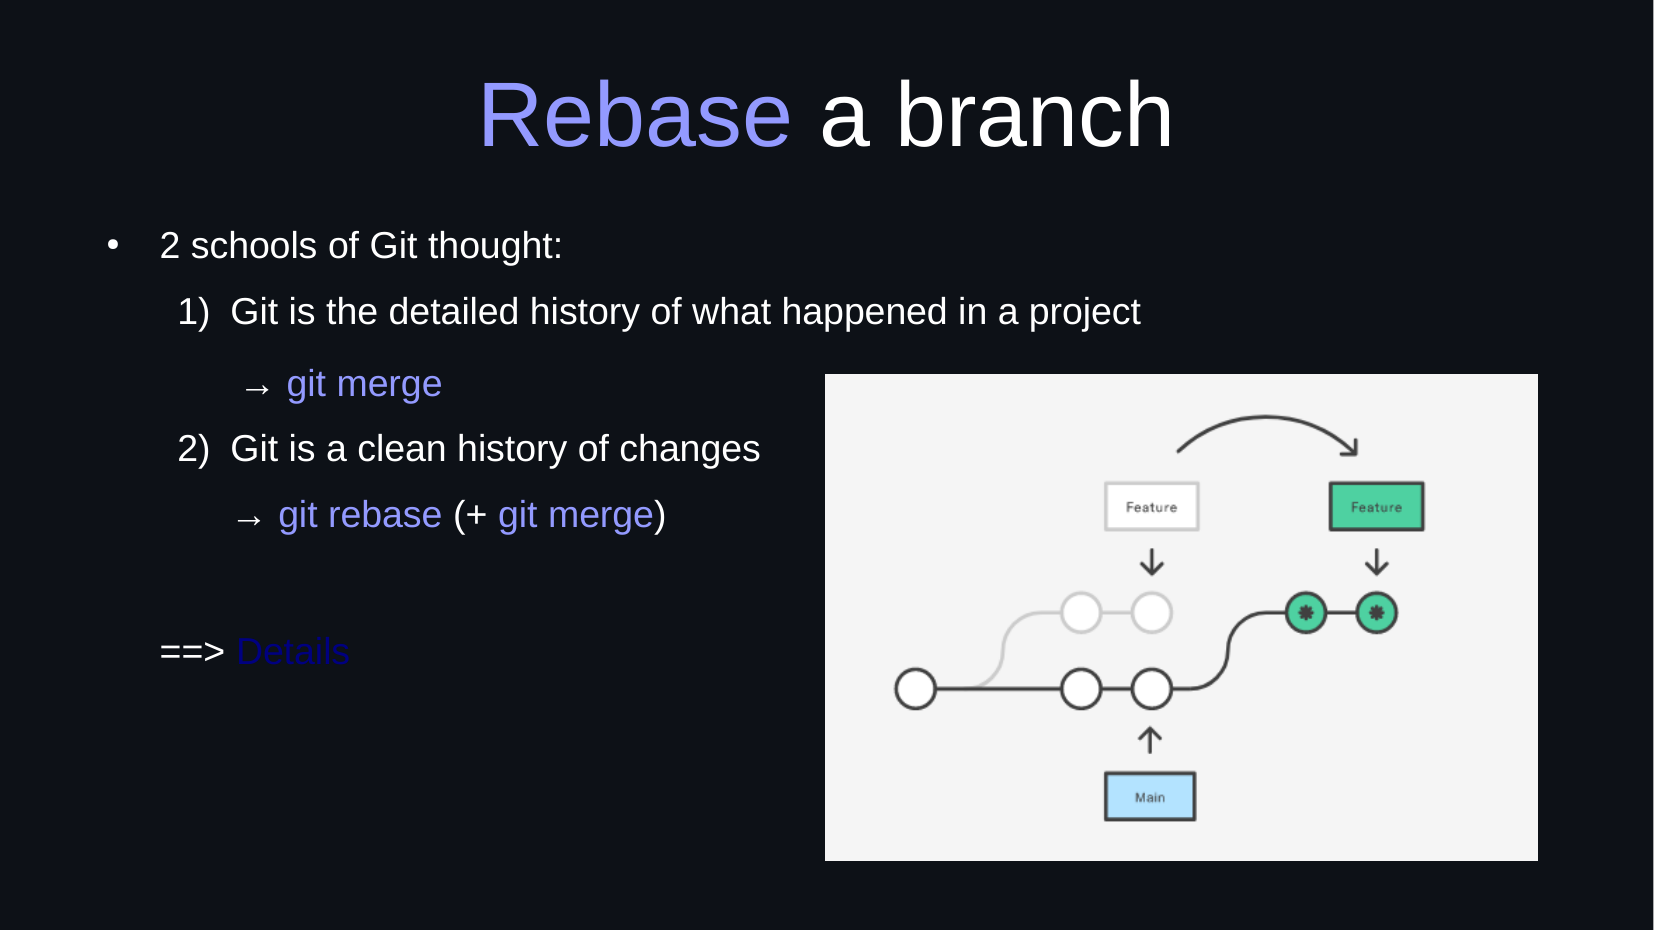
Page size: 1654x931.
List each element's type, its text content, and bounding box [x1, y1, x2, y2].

title Rebase a branch [82, 37, 1571, 193]
list 2 schools of Git thought: Git is the detailed history of what happened in a project → git merge Git is a clean history of changes → git rebase (+ git merge) ==> Details [88, 225, 1577, 868]
picture [825, 374, 1538, 861]
